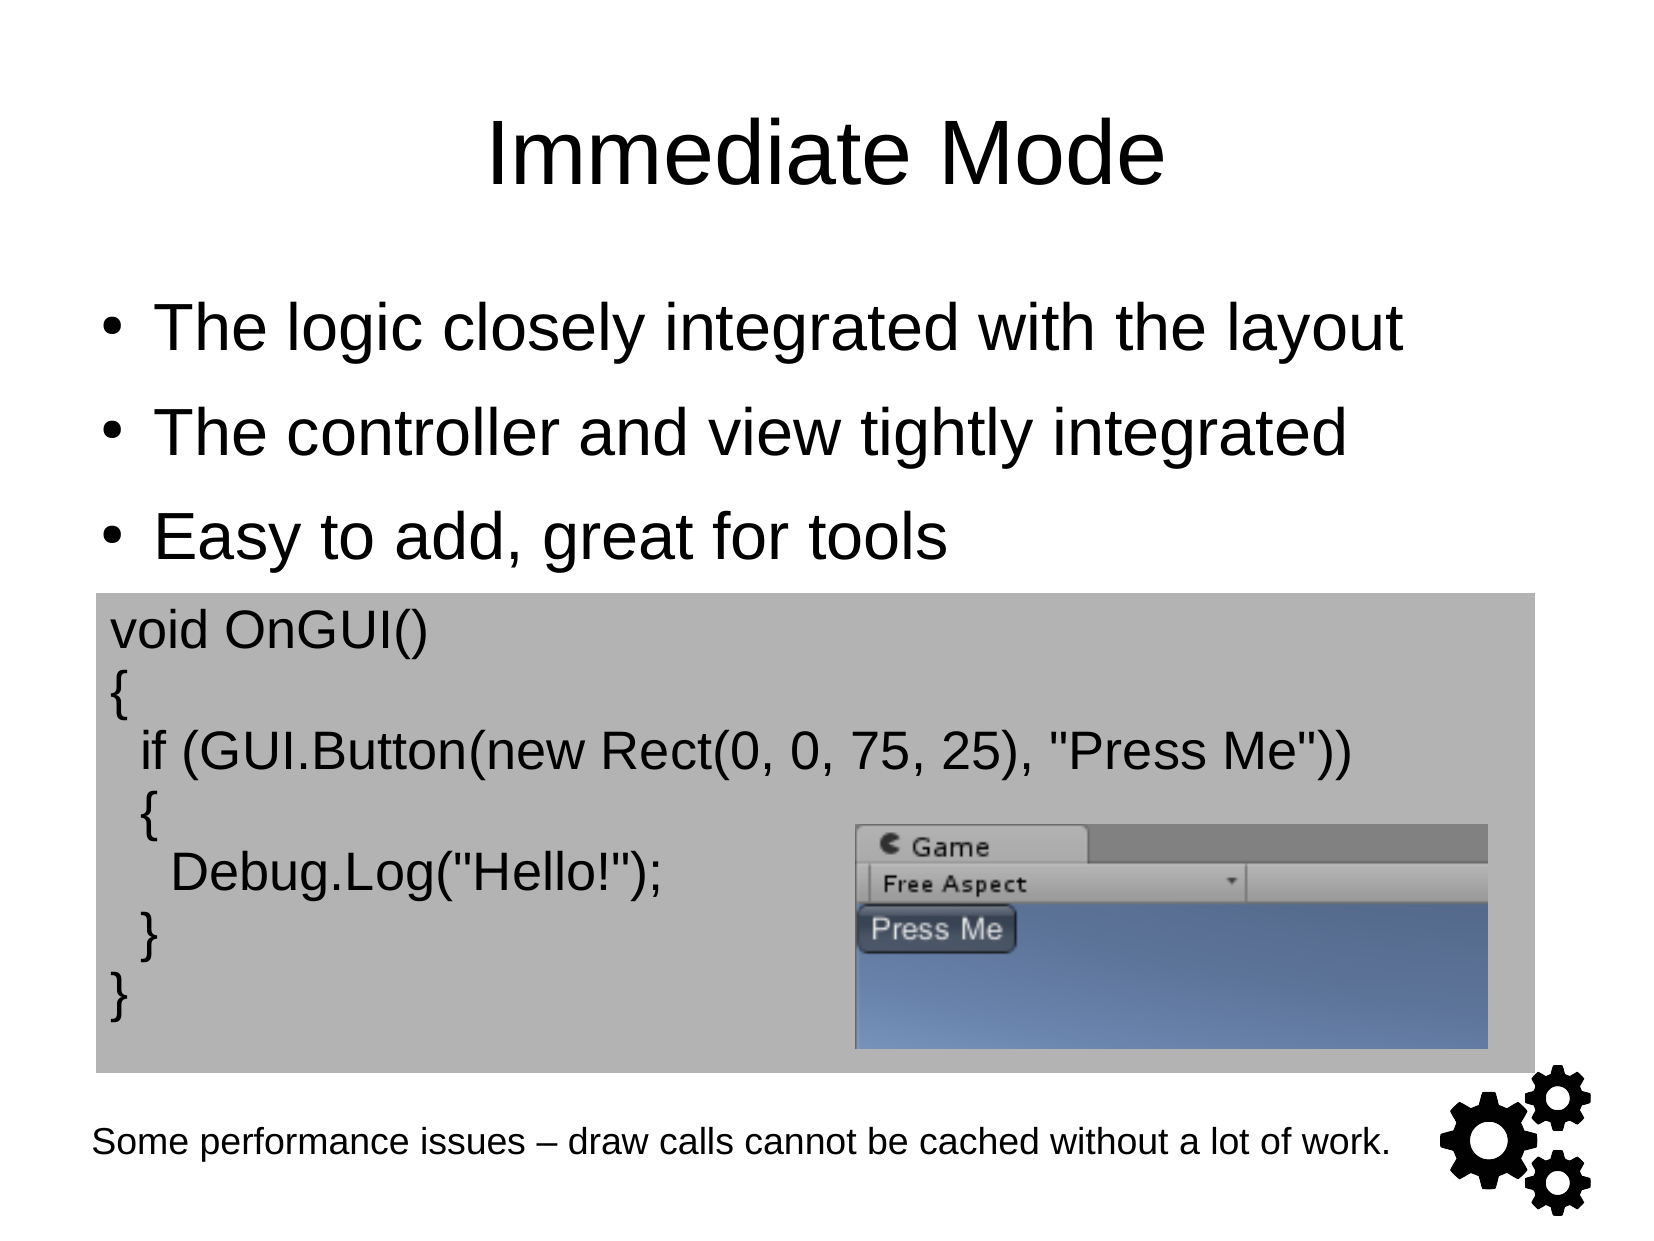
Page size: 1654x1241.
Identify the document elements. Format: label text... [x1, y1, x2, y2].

list The logic closely integrated with the layout The controller and view tightly integrated Easy to add, great for tools [82, 290, 1571, 1010]
picture [1440, 1065, 1591, 1216]
table_header void OnGUI() { if (GUI.Button(new Rect(0, 0, 75, 25), "Press Me")) { Debug.Log("Hello!"); } } [96, 593, 1535, 1073]
picture [855, 824, 1488, 1049]
title Immediate Mode [82, 49, 1571, 257]
text_box Some performance issues – draw calls cannot be cached without a lot of work. [76, 1113, 1407, 1171]
